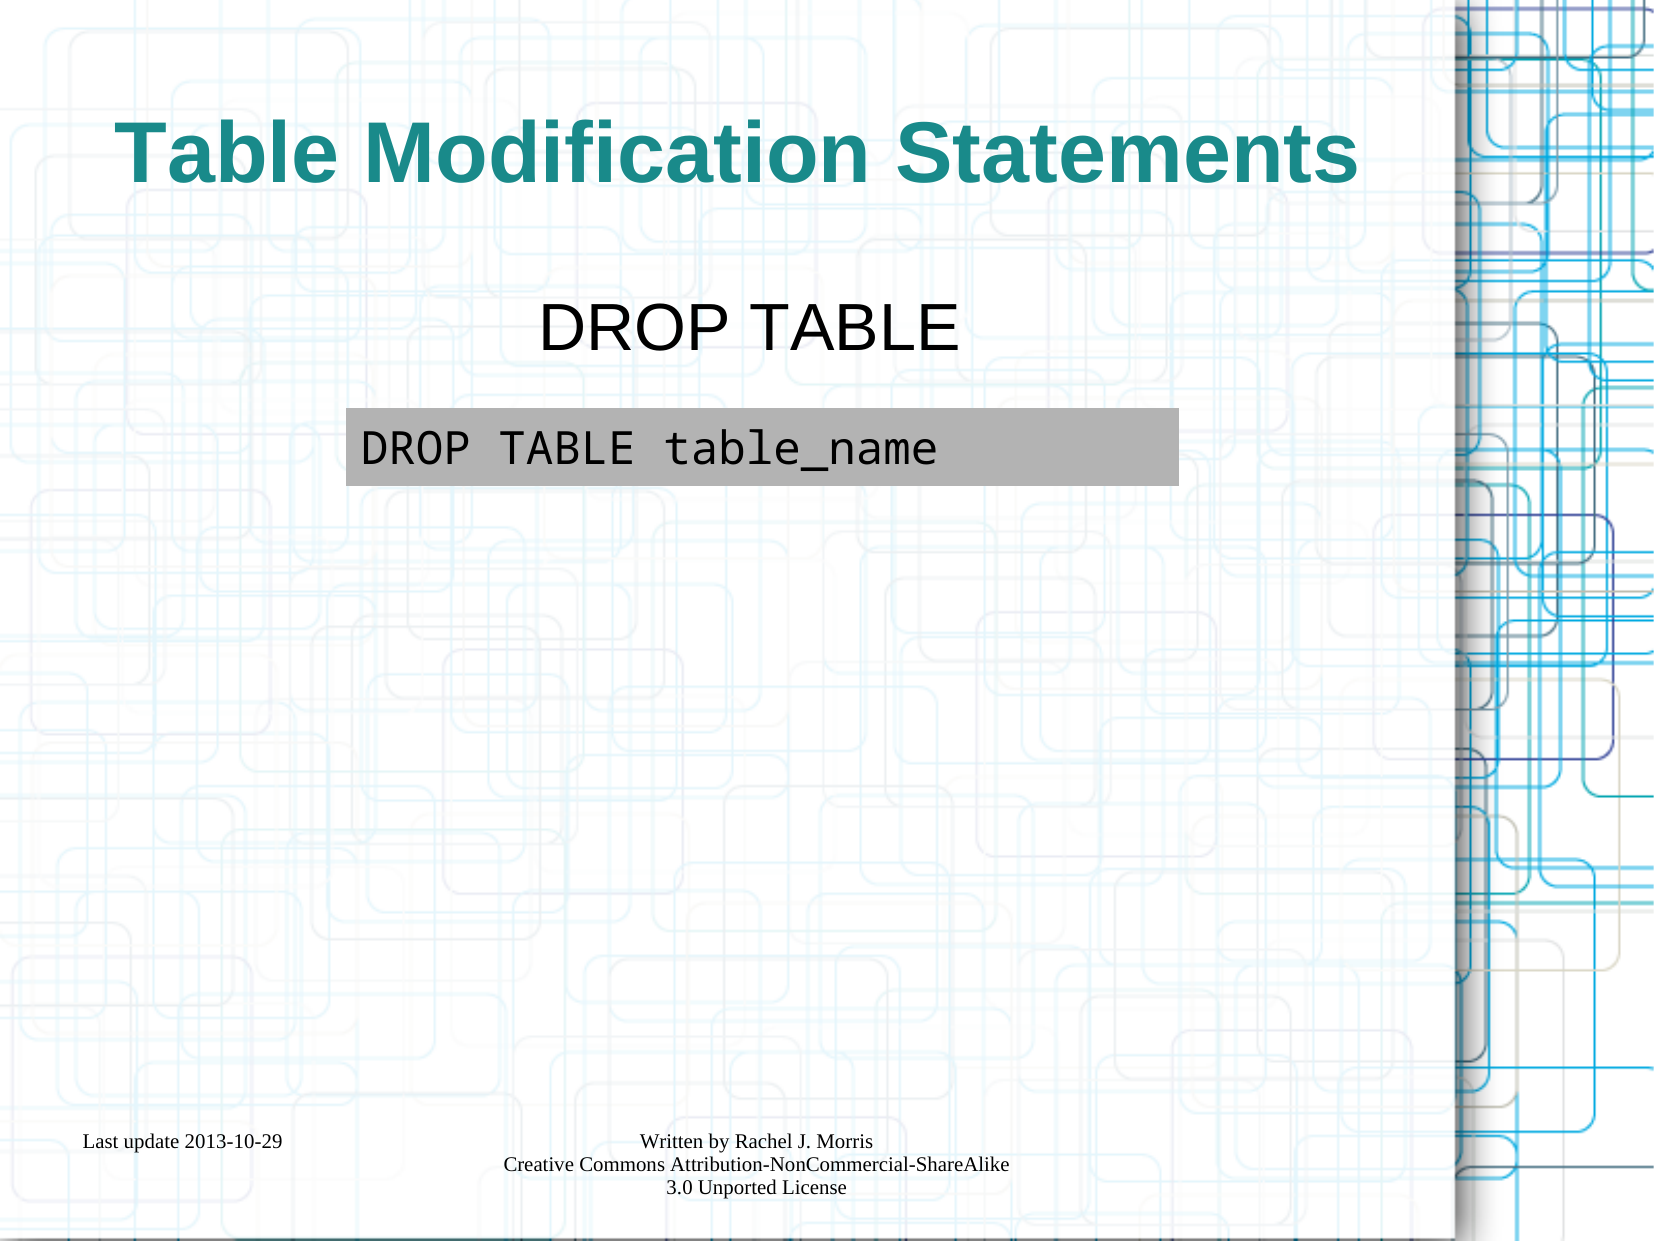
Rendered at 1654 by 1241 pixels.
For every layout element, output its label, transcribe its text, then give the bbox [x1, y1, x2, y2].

title Table Modification Statements [59, 49, 1418, 257]
picture [0, 0, 1654, 1241]
list DROP TABLE [82, 290, 1418, 1010]
table_header DROP TABLE table_name [346, 408, 1179, 486]
